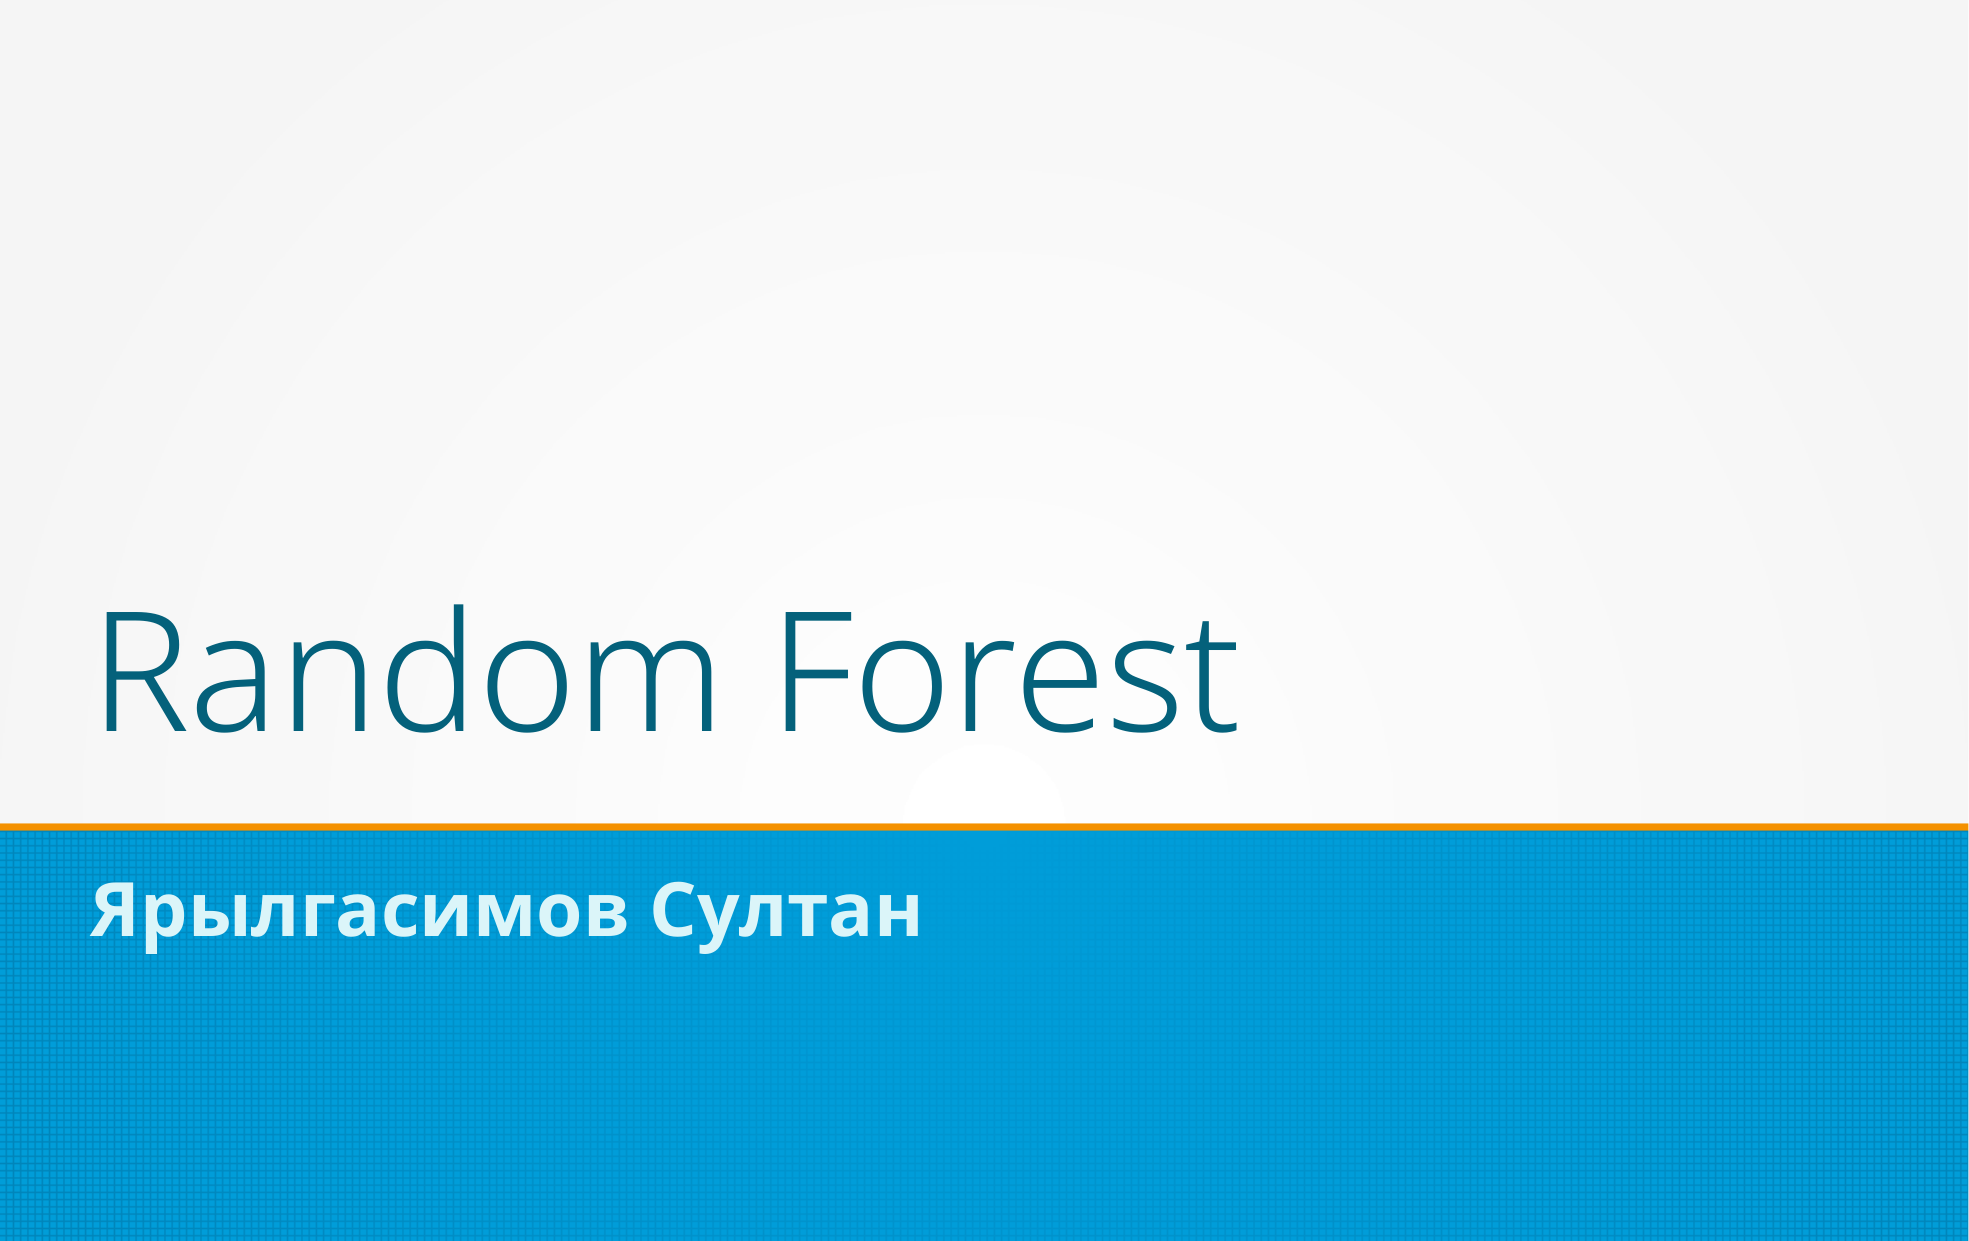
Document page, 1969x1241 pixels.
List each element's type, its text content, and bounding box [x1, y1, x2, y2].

picture [0, 0, 1969, 830]
title Random Forest [90, 49, 1862, 781]
subtitle Ярылгасимов Султан [90, 855, 1861, 1111]
